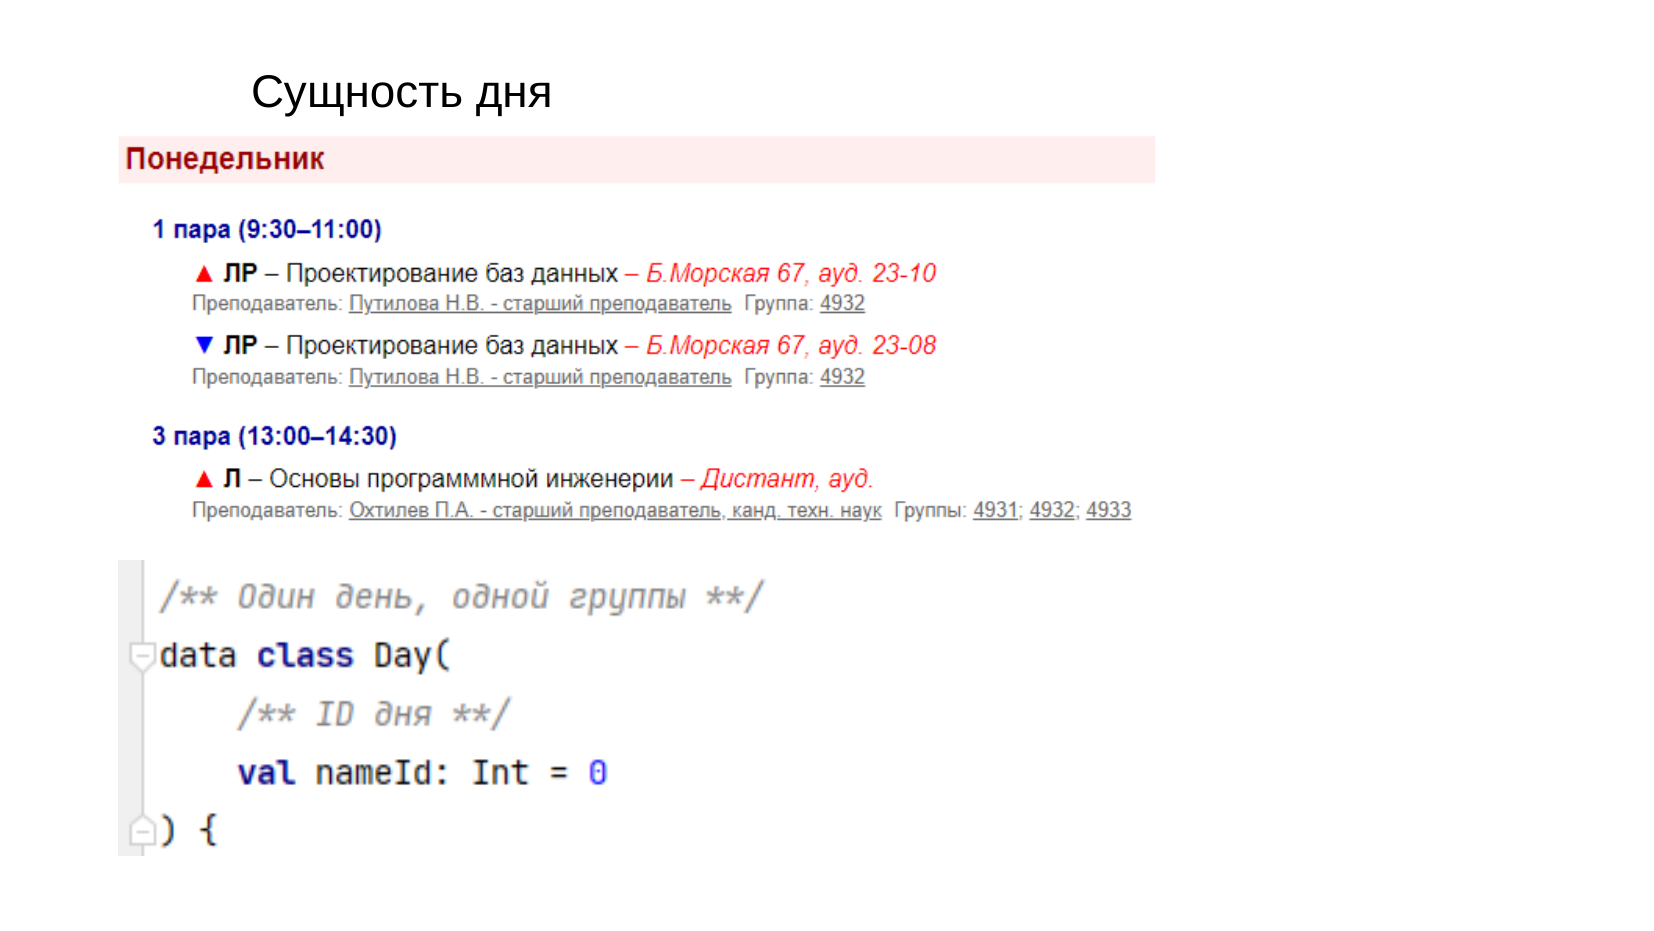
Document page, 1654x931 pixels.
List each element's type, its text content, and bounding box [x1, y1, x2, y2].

picture [108, 127, 1156, 551]
picture [118, 560, 798, 856]
text_box Сущность дня [236, 59, 739, 126]
